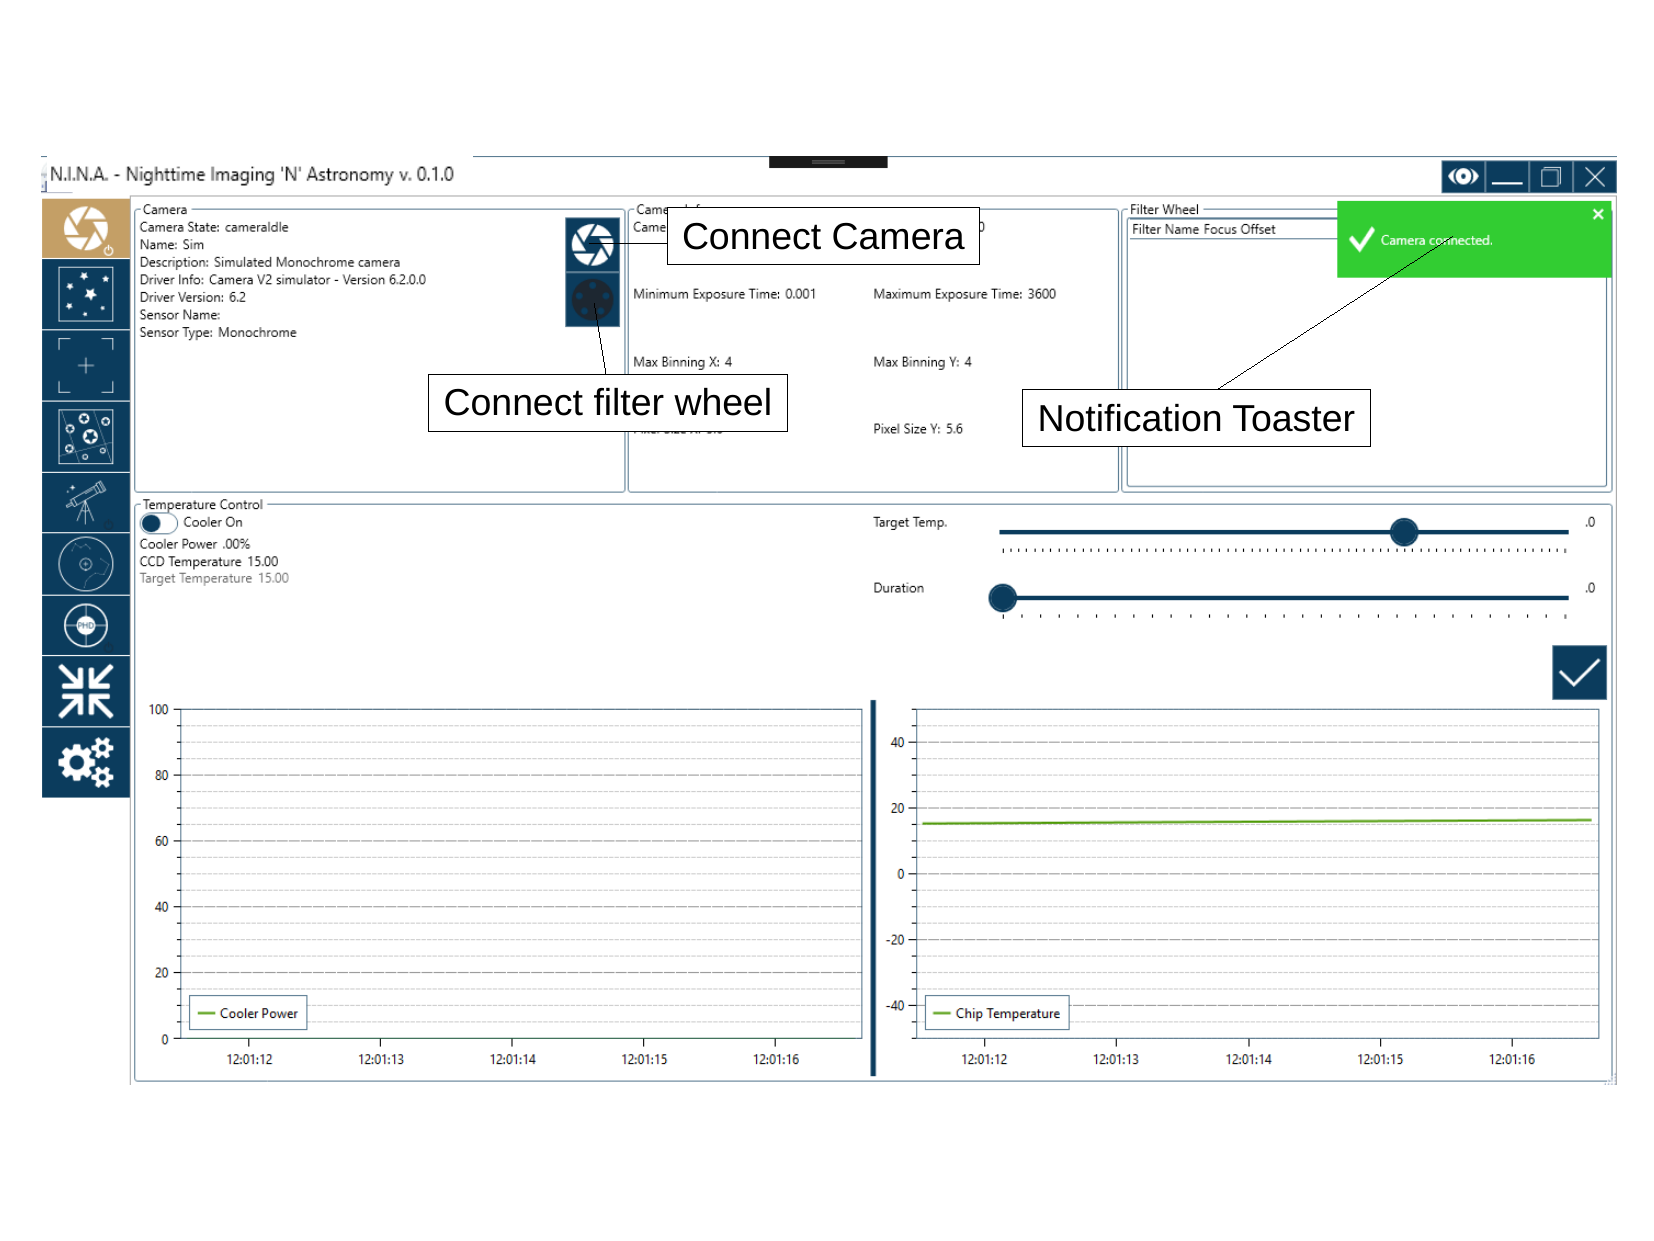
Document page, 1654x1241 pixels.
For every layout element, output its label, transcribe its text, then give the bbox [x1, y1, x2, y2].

picture [41, 156, 1617, 1085]
text_box Connect filter wheel [428, 374, 788, 432]
text_box Connect Camera [667, 207, 980, 265]
text_box Notification Toaster [1022, 389, 1371, 447]
